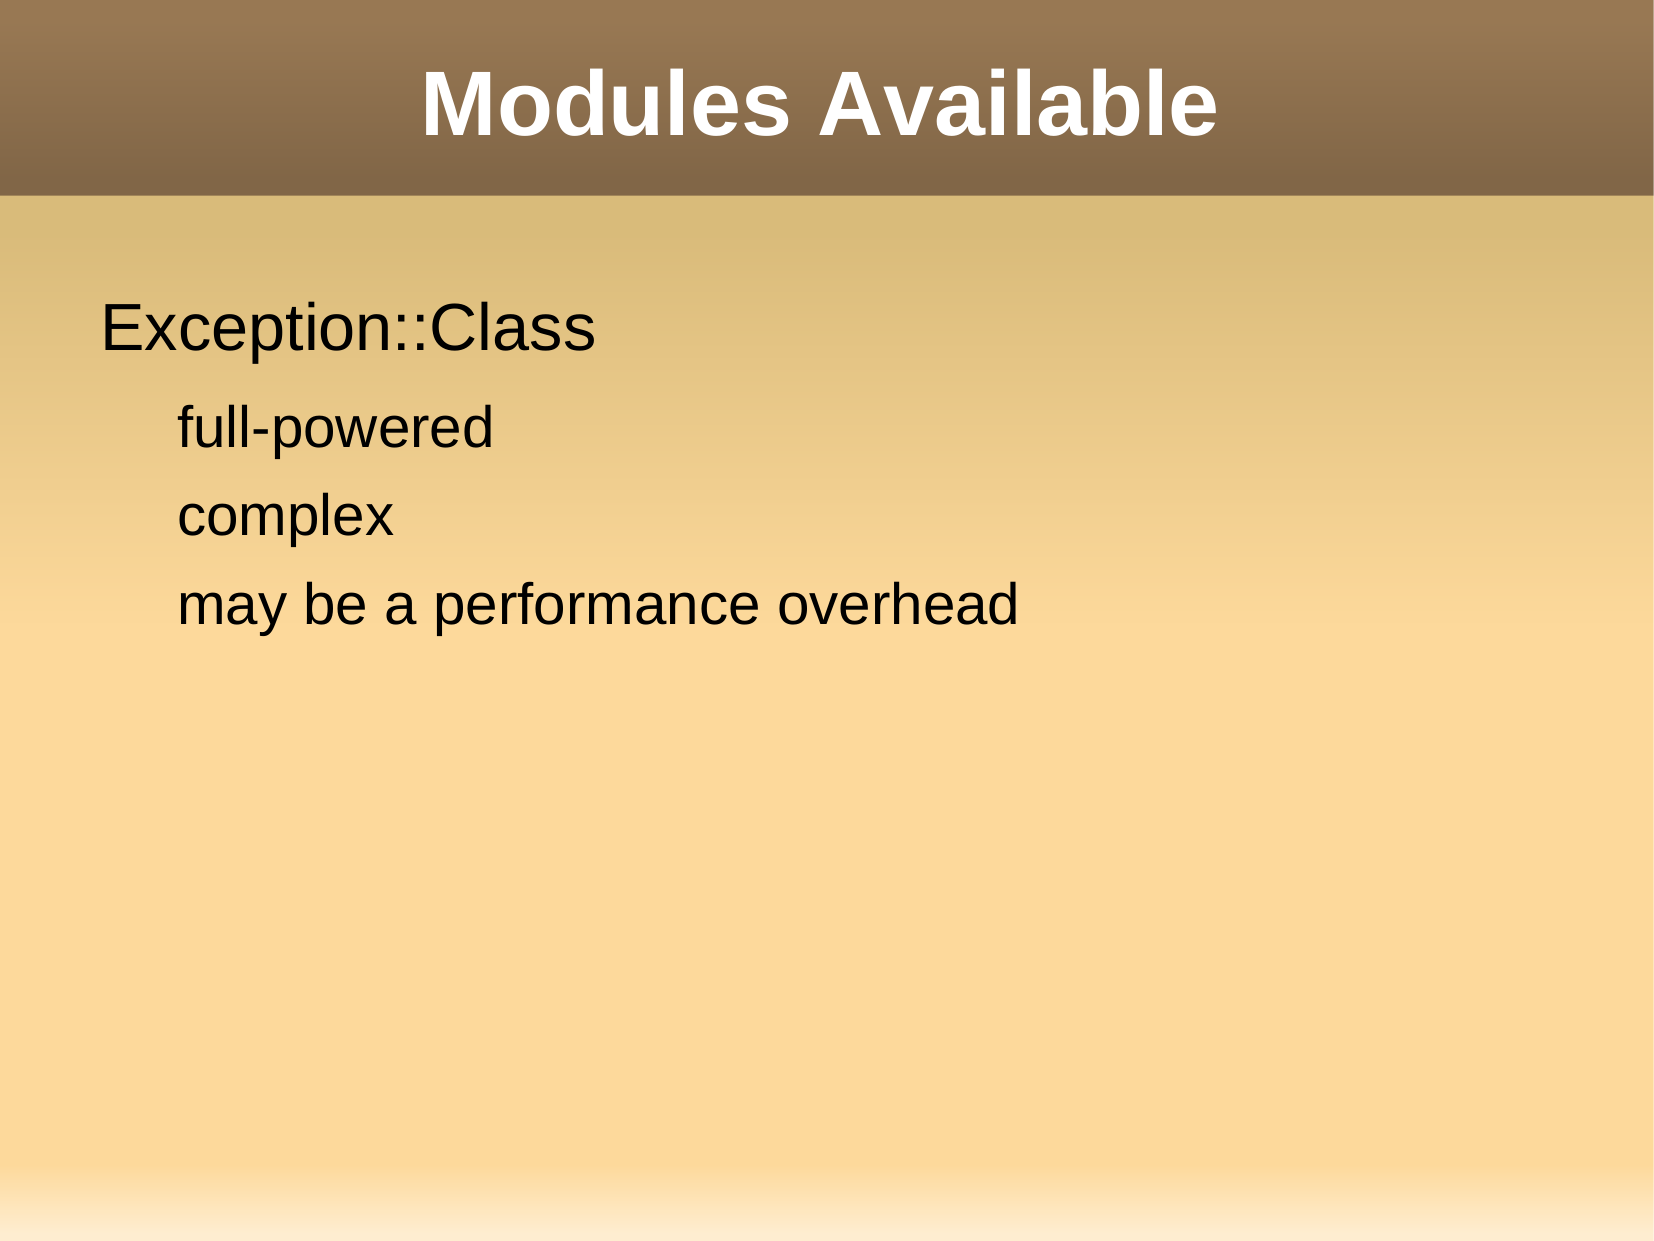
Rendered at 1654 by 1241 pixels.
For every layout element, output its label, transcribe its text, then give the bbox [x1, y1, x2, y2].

title Modules Available [76, 7, 1565, 200]
picture [0, 0, 1654, 1241]
list Exception::Class full-powered complex may be a performance overhead [82, 290, 1571, 1094]
